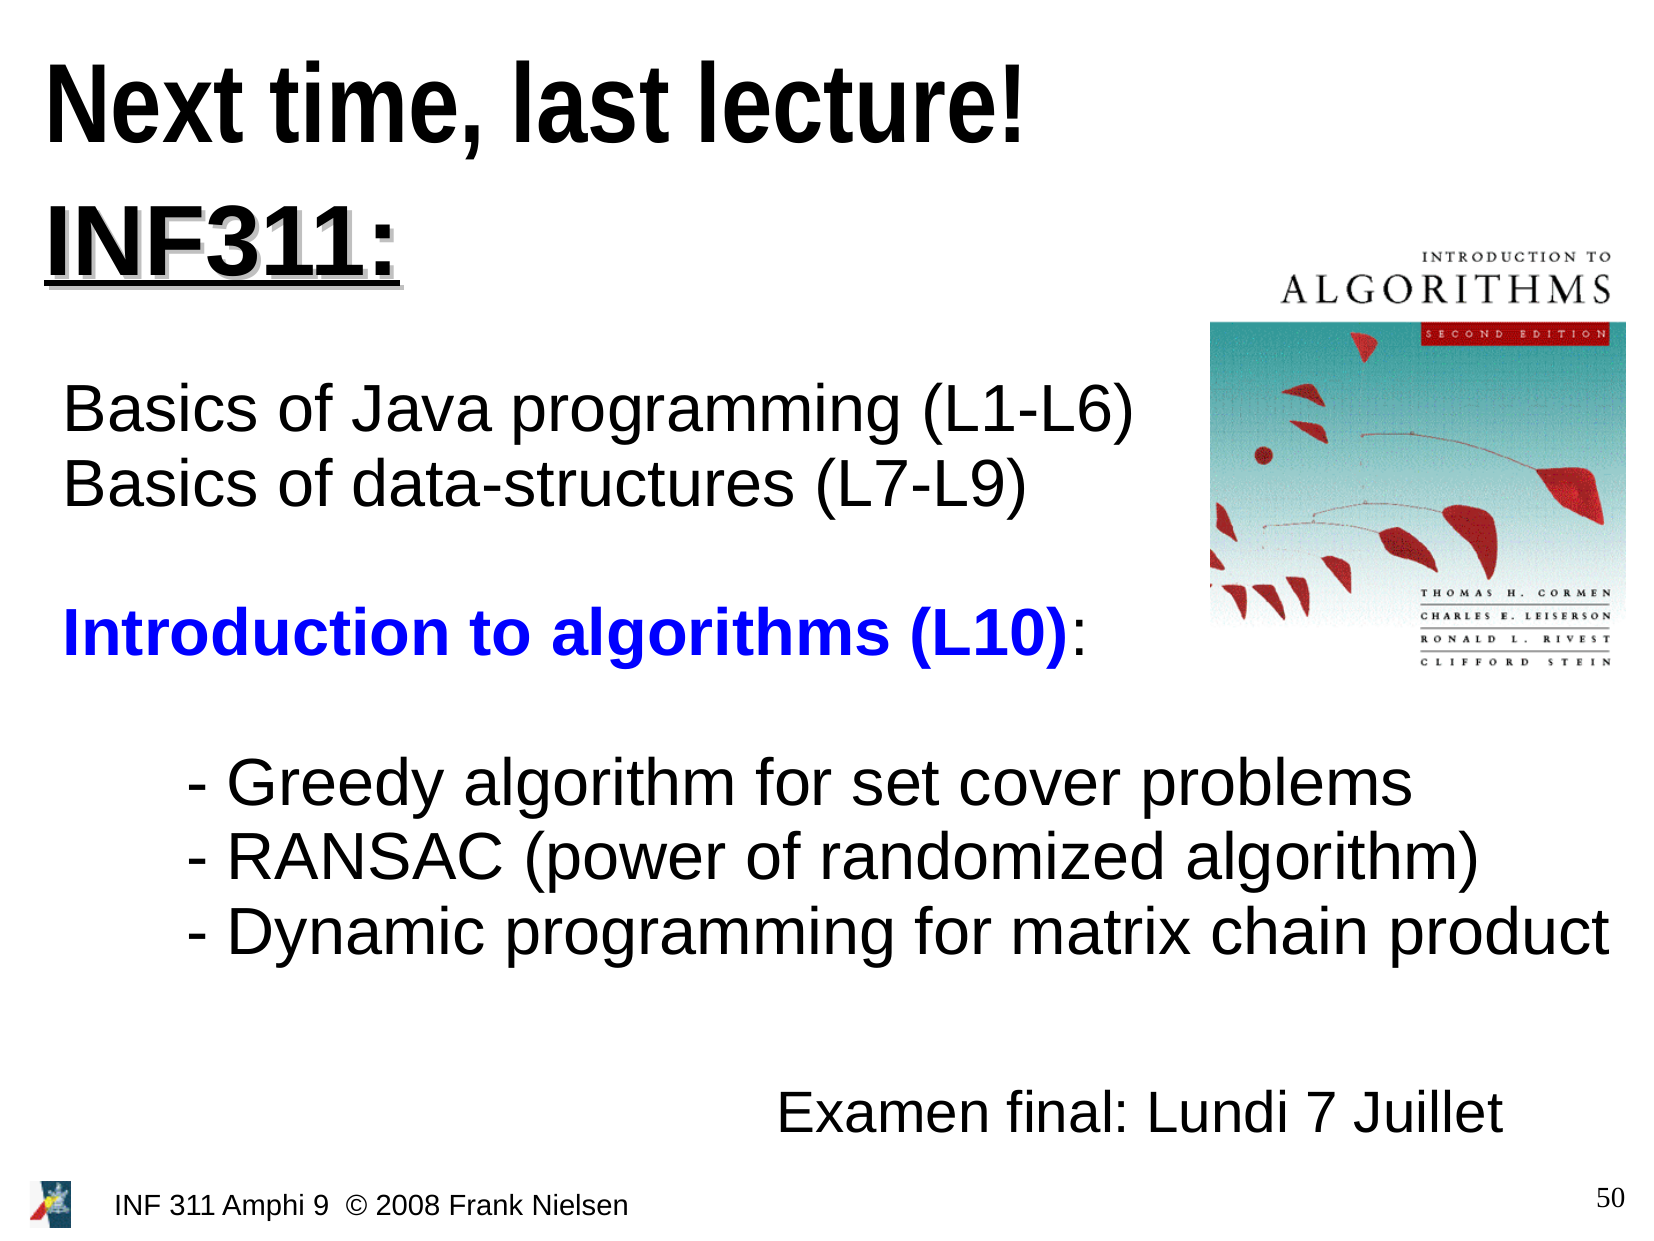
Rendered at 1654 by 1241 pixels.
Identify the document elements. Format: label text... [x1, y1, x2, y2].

text_box [324, 185, 355, 257]
picture [1210, 225, 1626, 692]
picture [29, 1181, 71, 1228]
text_box Examen final: Lundi 7 Juillet [762, 1071, 1520, 1152]
text_box INF311: Basics of Java programming (L1-L6) Basics of data-structures (L7-L9) Introduction to algorithms (L10): - Greedy algorithm for set cover problems - RANSAC (power of randomized algorithm) - Dynamic programming for matrix chain product [29, 177, 1646, 977]
text_box Next time, last lecture! [29, 29, 1044, 174]
